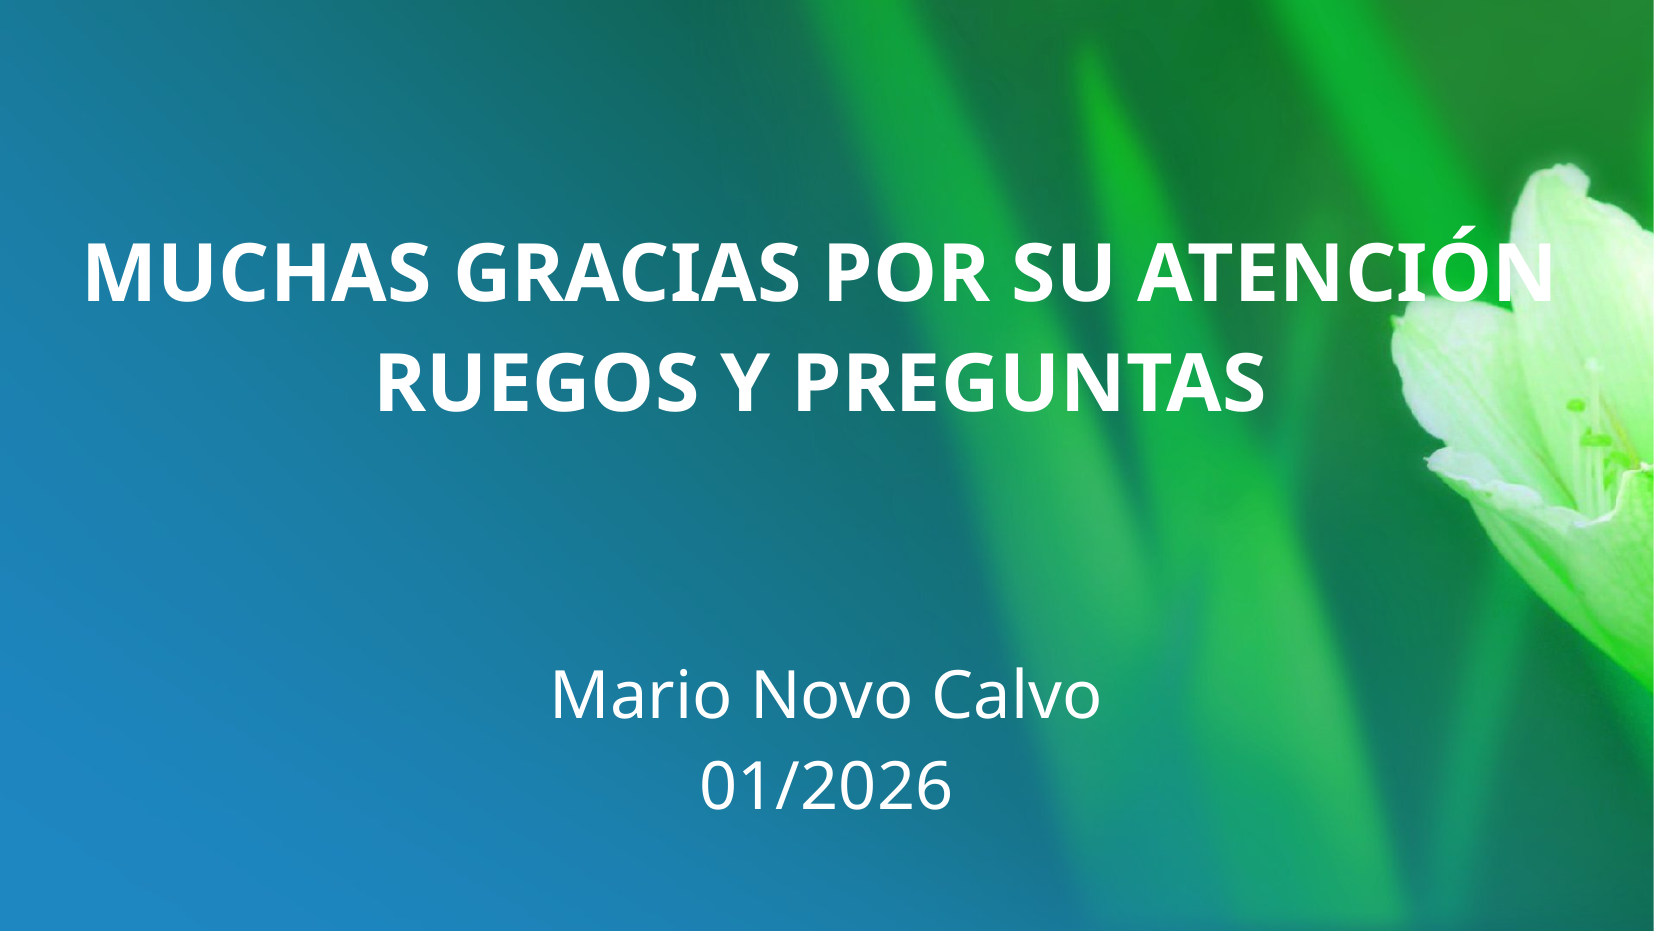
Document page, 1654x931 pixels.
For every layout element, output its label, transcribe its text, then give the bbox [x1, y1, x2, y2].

picture [0, 0, 1654, 931]
text_box Mario Novo Calvo 01/2026 [118, 561, 1536, 916]
title MUCHAS GRACIAS POR SU ATENCIÓN RUEGOS Y PREGUNTAS [76, 177, 1565, 473]
